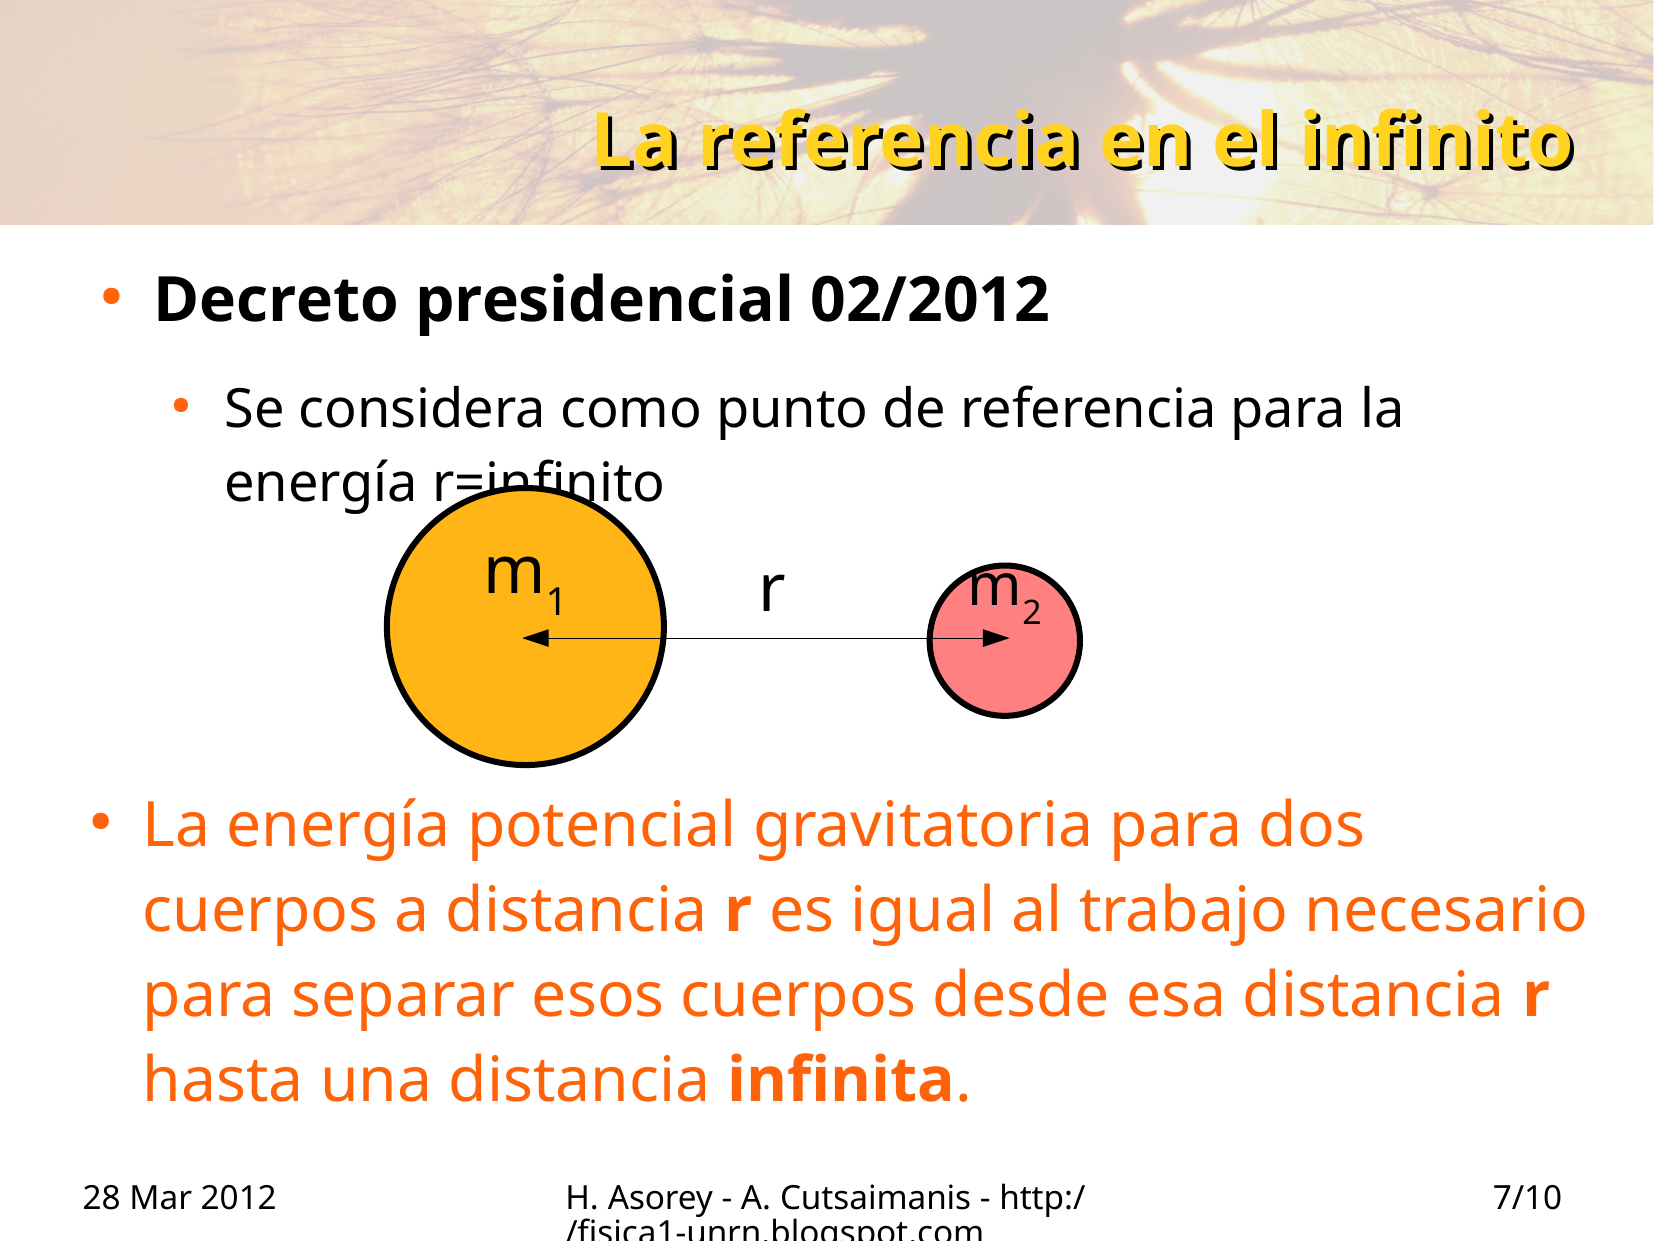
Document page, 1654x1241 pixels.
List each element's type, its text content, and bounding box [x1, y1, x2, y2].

text_box m2 [929, 565, 1081, 716]
picture [0, 0, 1654, 225]
text_box r [743, 533, 841, 635]
title La referencia en el infinito [86, 49, 1576, 226]
list La energía potencial gravitatoria para dos cuerpos a distancia r es igual al trabajo necesario para separar esos cuerpos desde esa distancia r hasta una distancia infinita. [71, 780, 1591, 1171]
list Decreto presidencial 02/2012 Se considera como punto de referencia para la energía r=infinito [82, 255, 1571, 646]
list Decreto presidencial 02/2012 Se considera como punto de referencia para la energía r=infinito [663, 639, 929, 646]
text_box m1 [386, 488, 664, 766]
